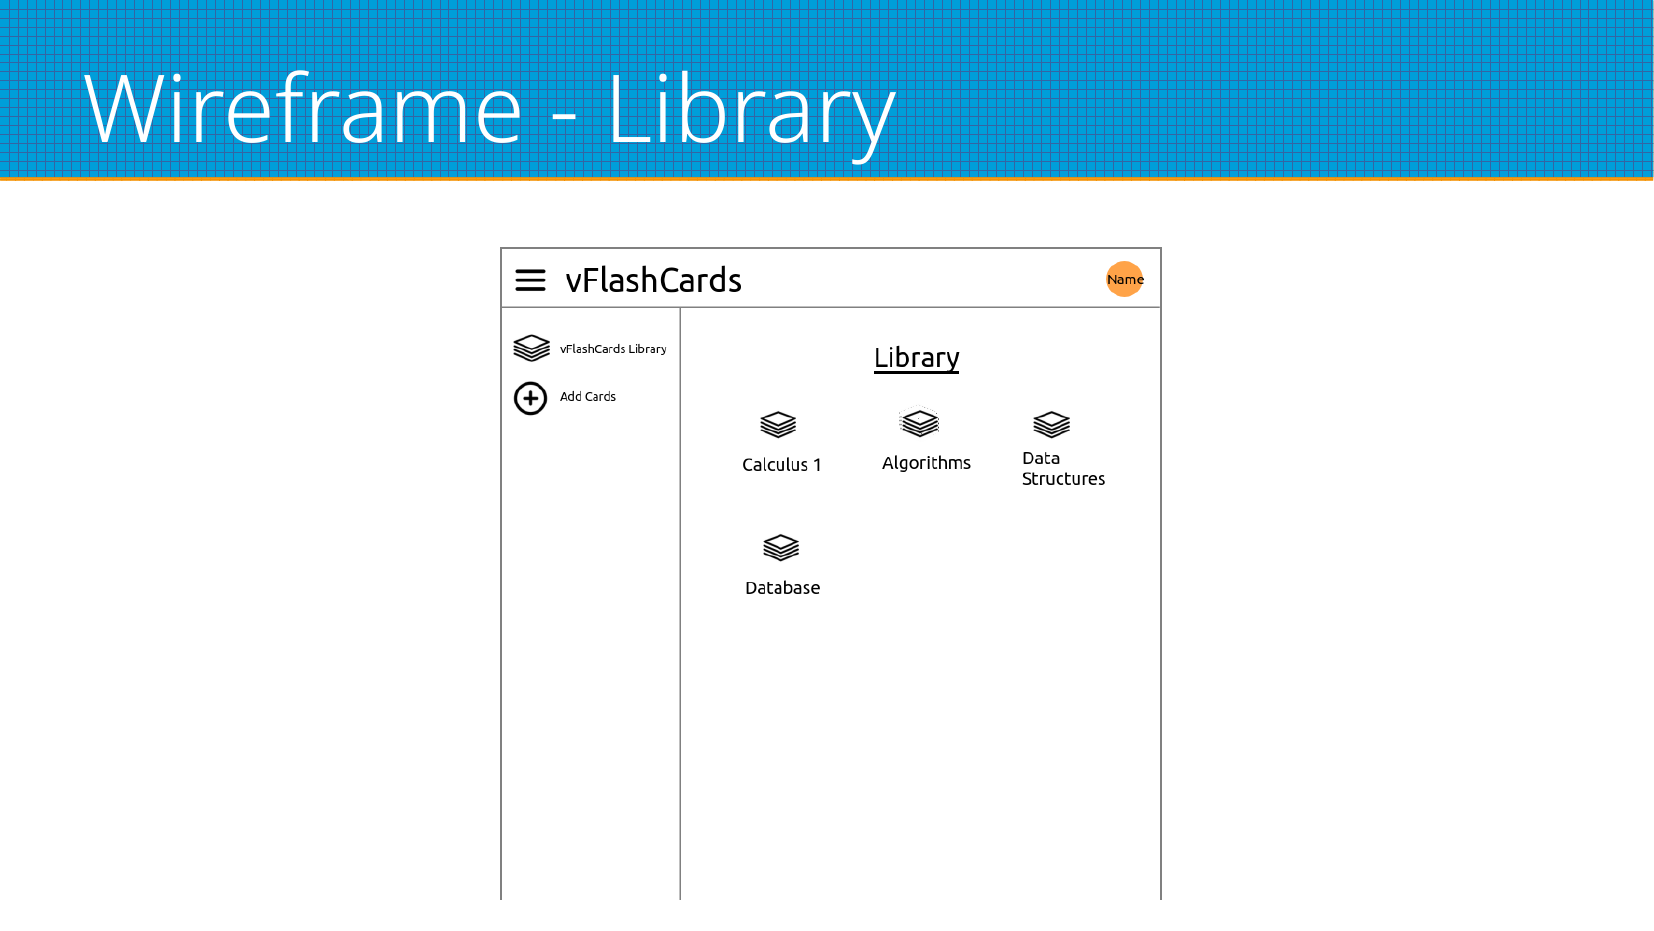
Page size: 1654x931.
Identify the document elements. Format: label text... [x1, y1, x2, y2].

picture [454, 224, 1201, 901]
title Wireframe - Library [82, 14, 1571, 171]
